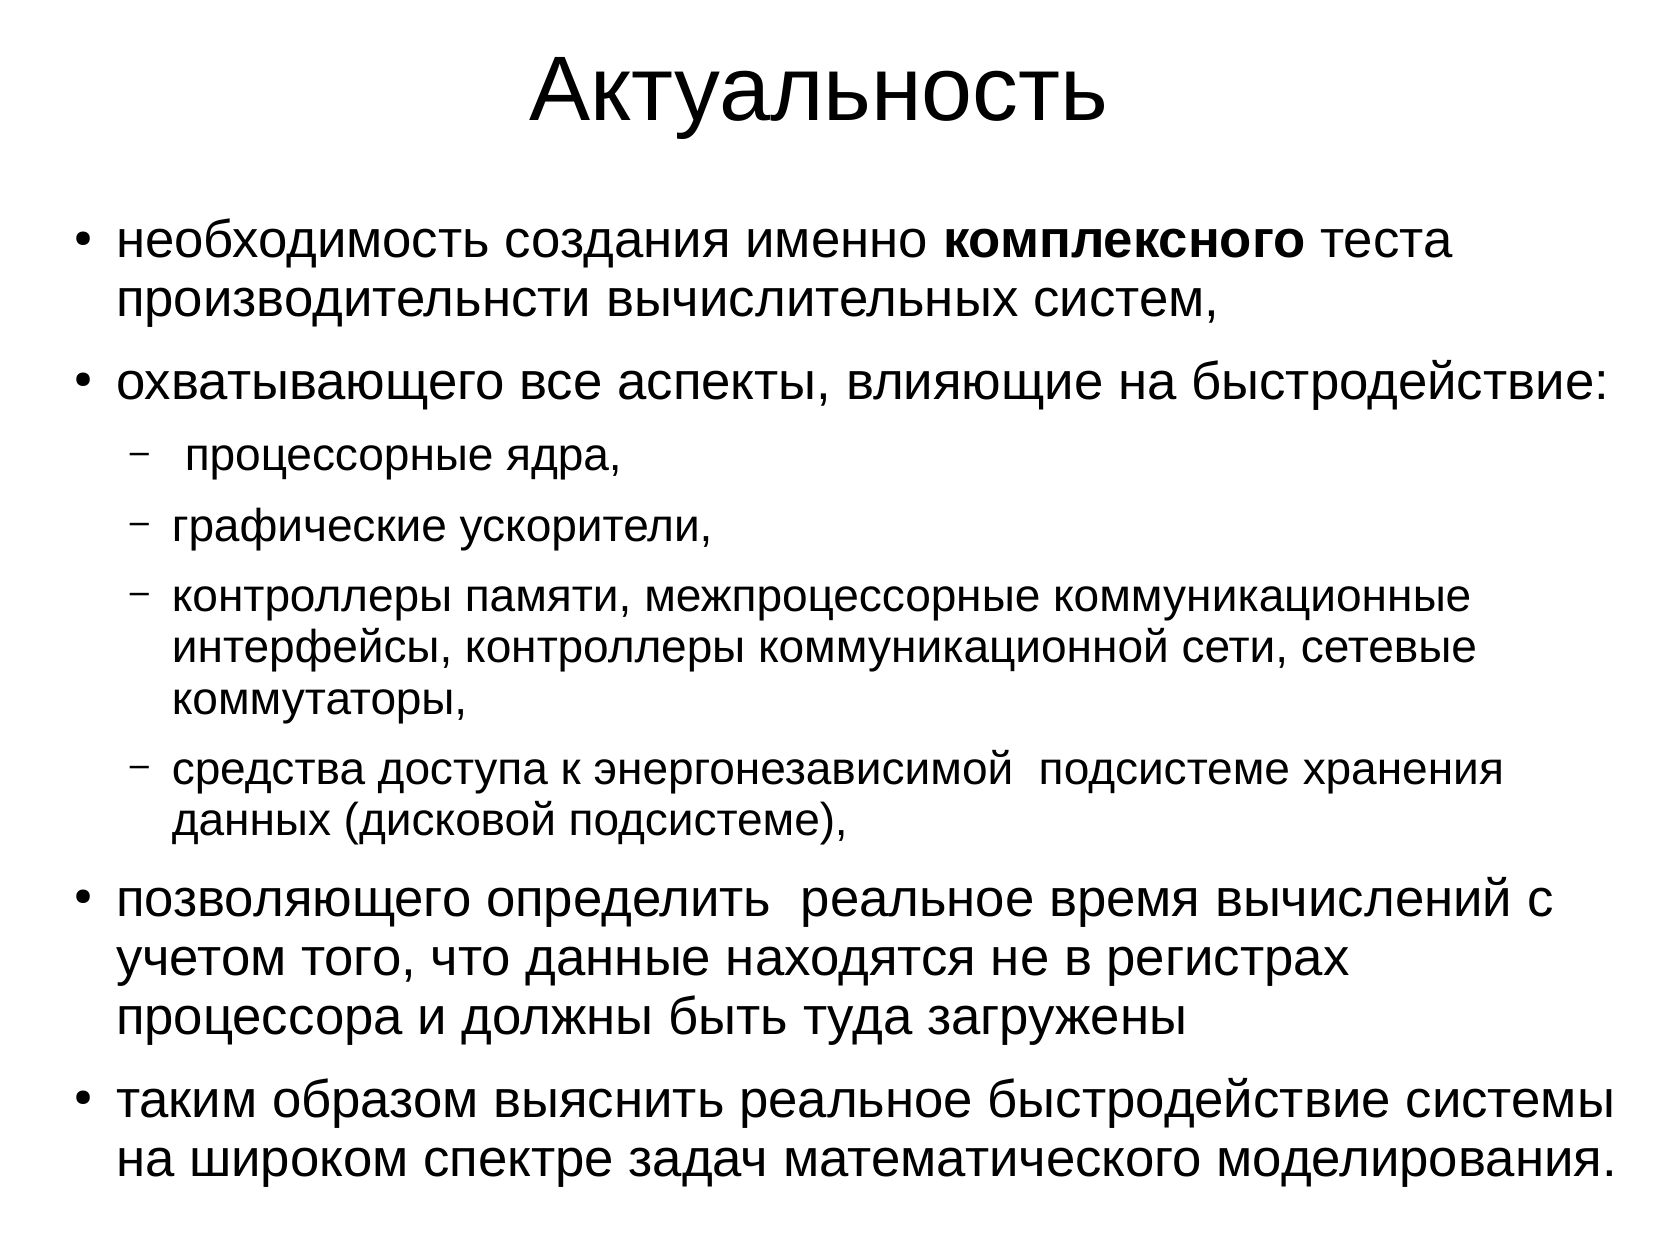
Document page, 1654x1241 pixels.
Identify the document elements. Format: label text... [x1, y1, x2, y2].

title Актуальность [75, 0, 1564, 193]
list необходимость создания именно комплексного теста производительнсти вычислительных систем, охватывающего все аспекты, влияющие на быстродействие: процессорные ядра, графические ускорители, контроллеры памяти, межпроцессорные коммуникационные интерфейсы, контроллеры коммуникационной сети, сетевые коммутаторы, средства доступа к энергонезависимой подсистеме хранения данных (дисковой подсистеме), позволяющего определить реальное время вычислений с учетом того, что данные находятся не в регистрах процессора и должны быть туда загружены таким образом выяснить реальное быстродействие системы на широком спектре задач математического моделирования. [60, 210, 1621, 1216]
